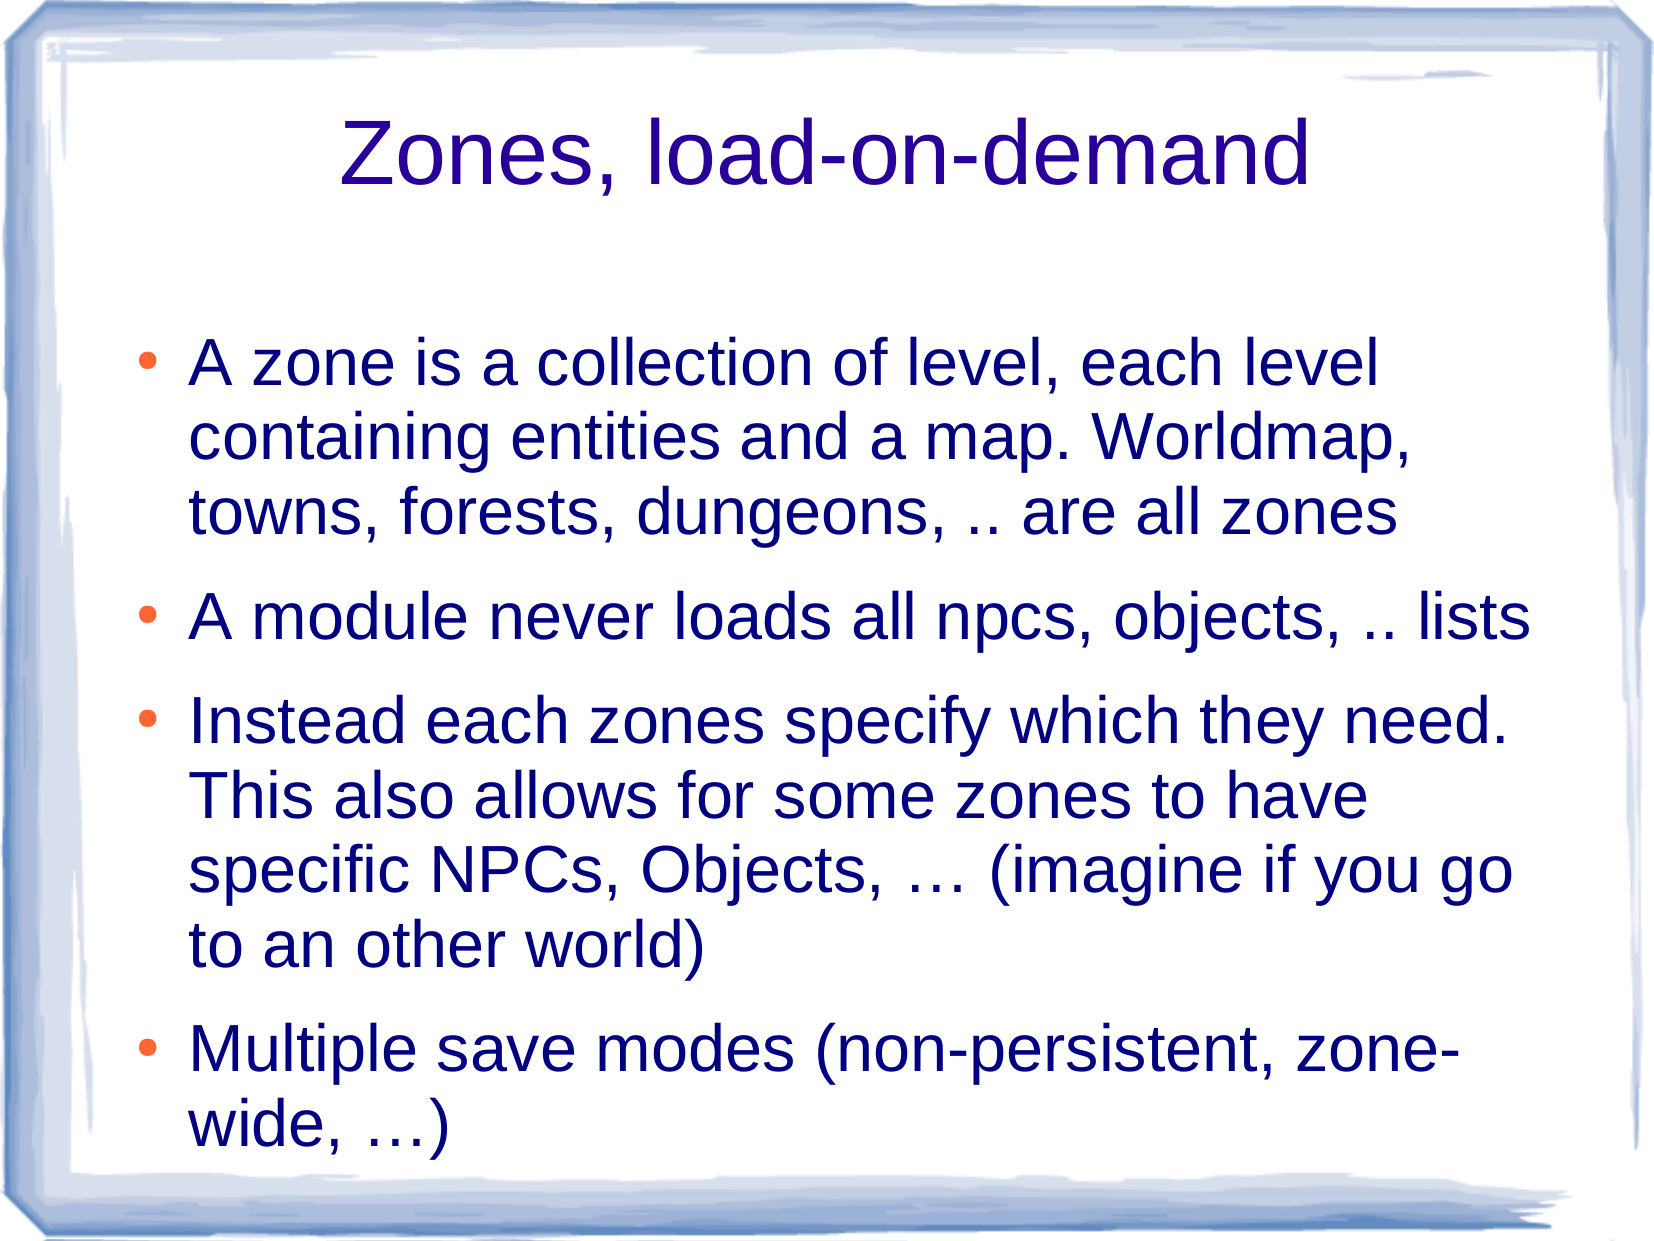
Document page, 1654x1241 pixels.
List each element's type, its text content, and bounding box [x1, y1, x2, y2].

list A zone is a collection of level, each level containing entities and a map. Worldmap, towns, forests, dungeons, .. are all zones A module never loads all npcs, objects, .. lists Instead each zones specify which they need. This also allows for some zones to have specific NPCs, Objects, … (imagine if you go to an other world) Multiple save modes (non-persistent, zone-wide, …) [118, 324, 1571, 1241]
title Zones, load-on-demand [82, 49, 1571, 257]
picture [0, 0, 1654, 1241]
